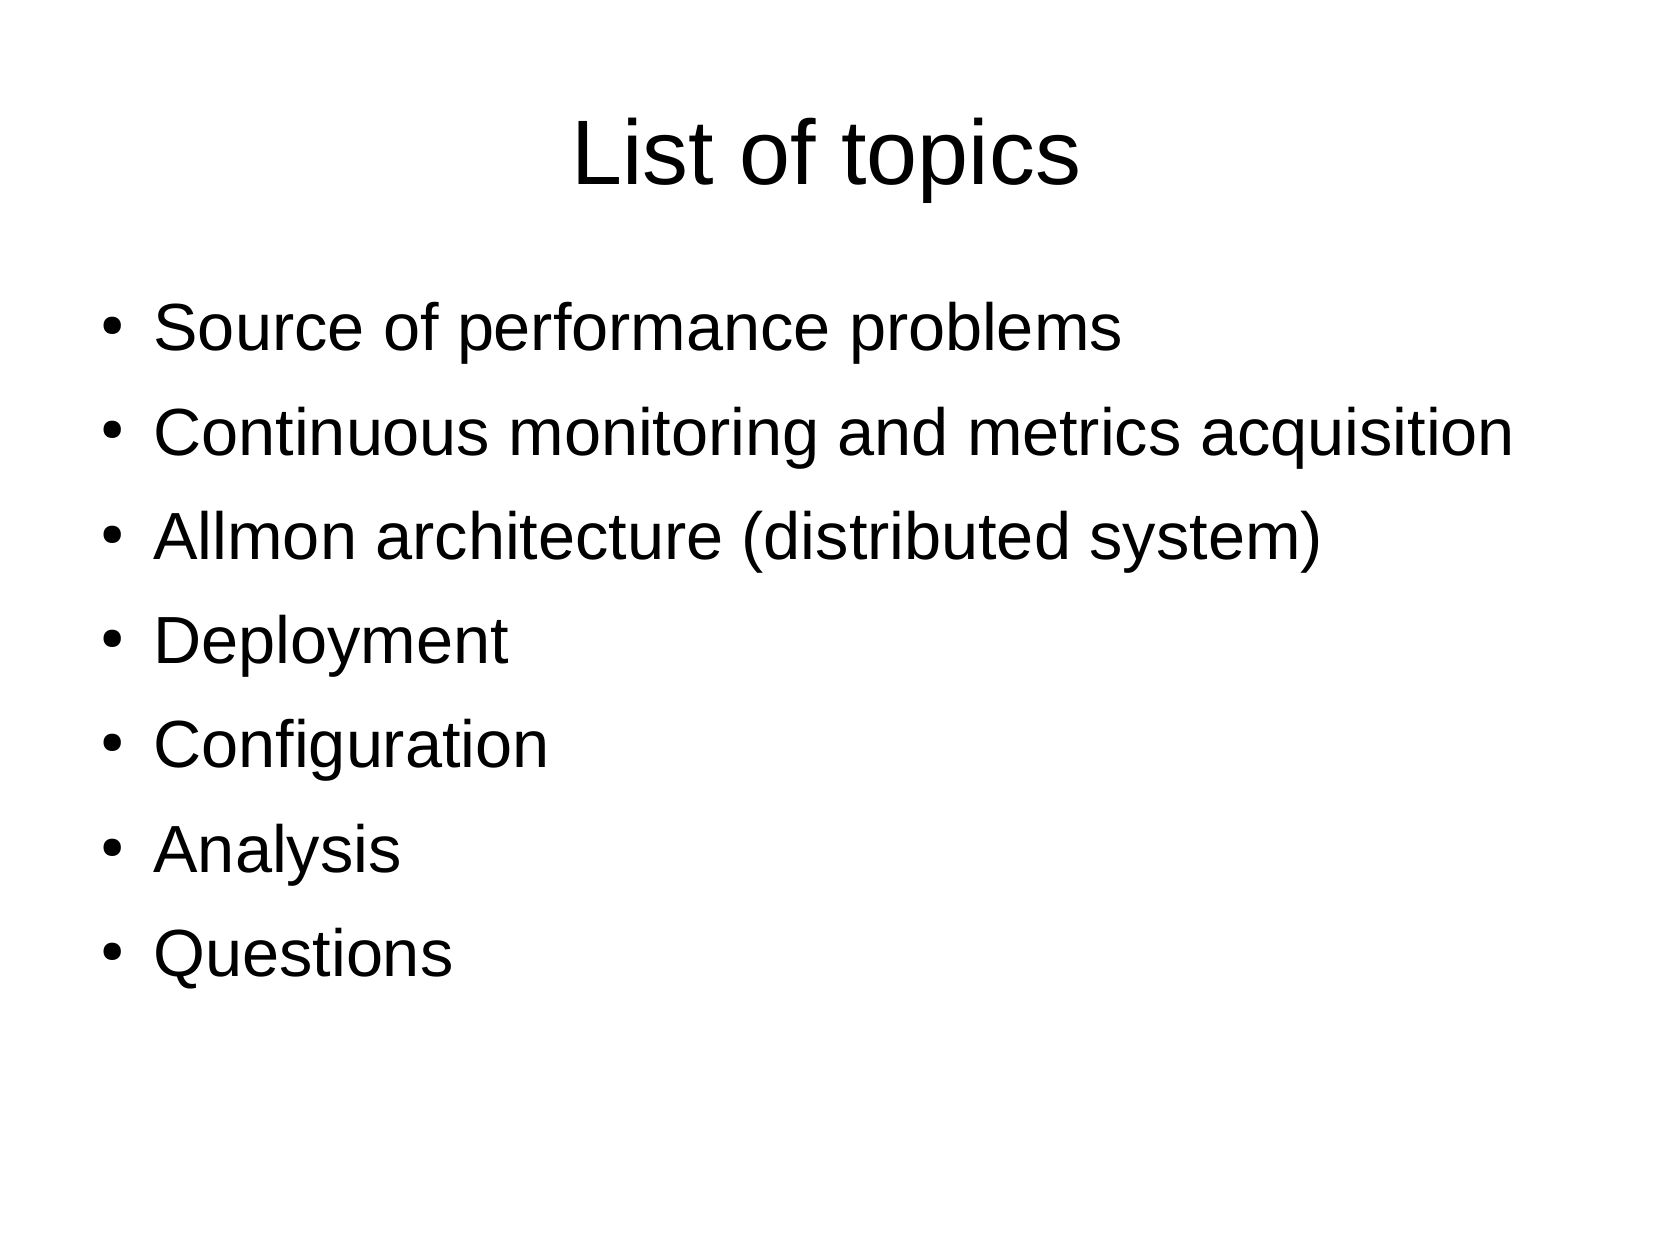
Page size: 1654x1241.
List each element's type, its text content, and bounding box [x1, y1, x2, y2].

title List of topics [82, 49, 1571, 257]
list Source of performance problems Continuous monitoring and metrics acquisition Allmon architecture (distributed system) Deployment Configuration Analysis Questions [82, 290, 1571, 1109]
